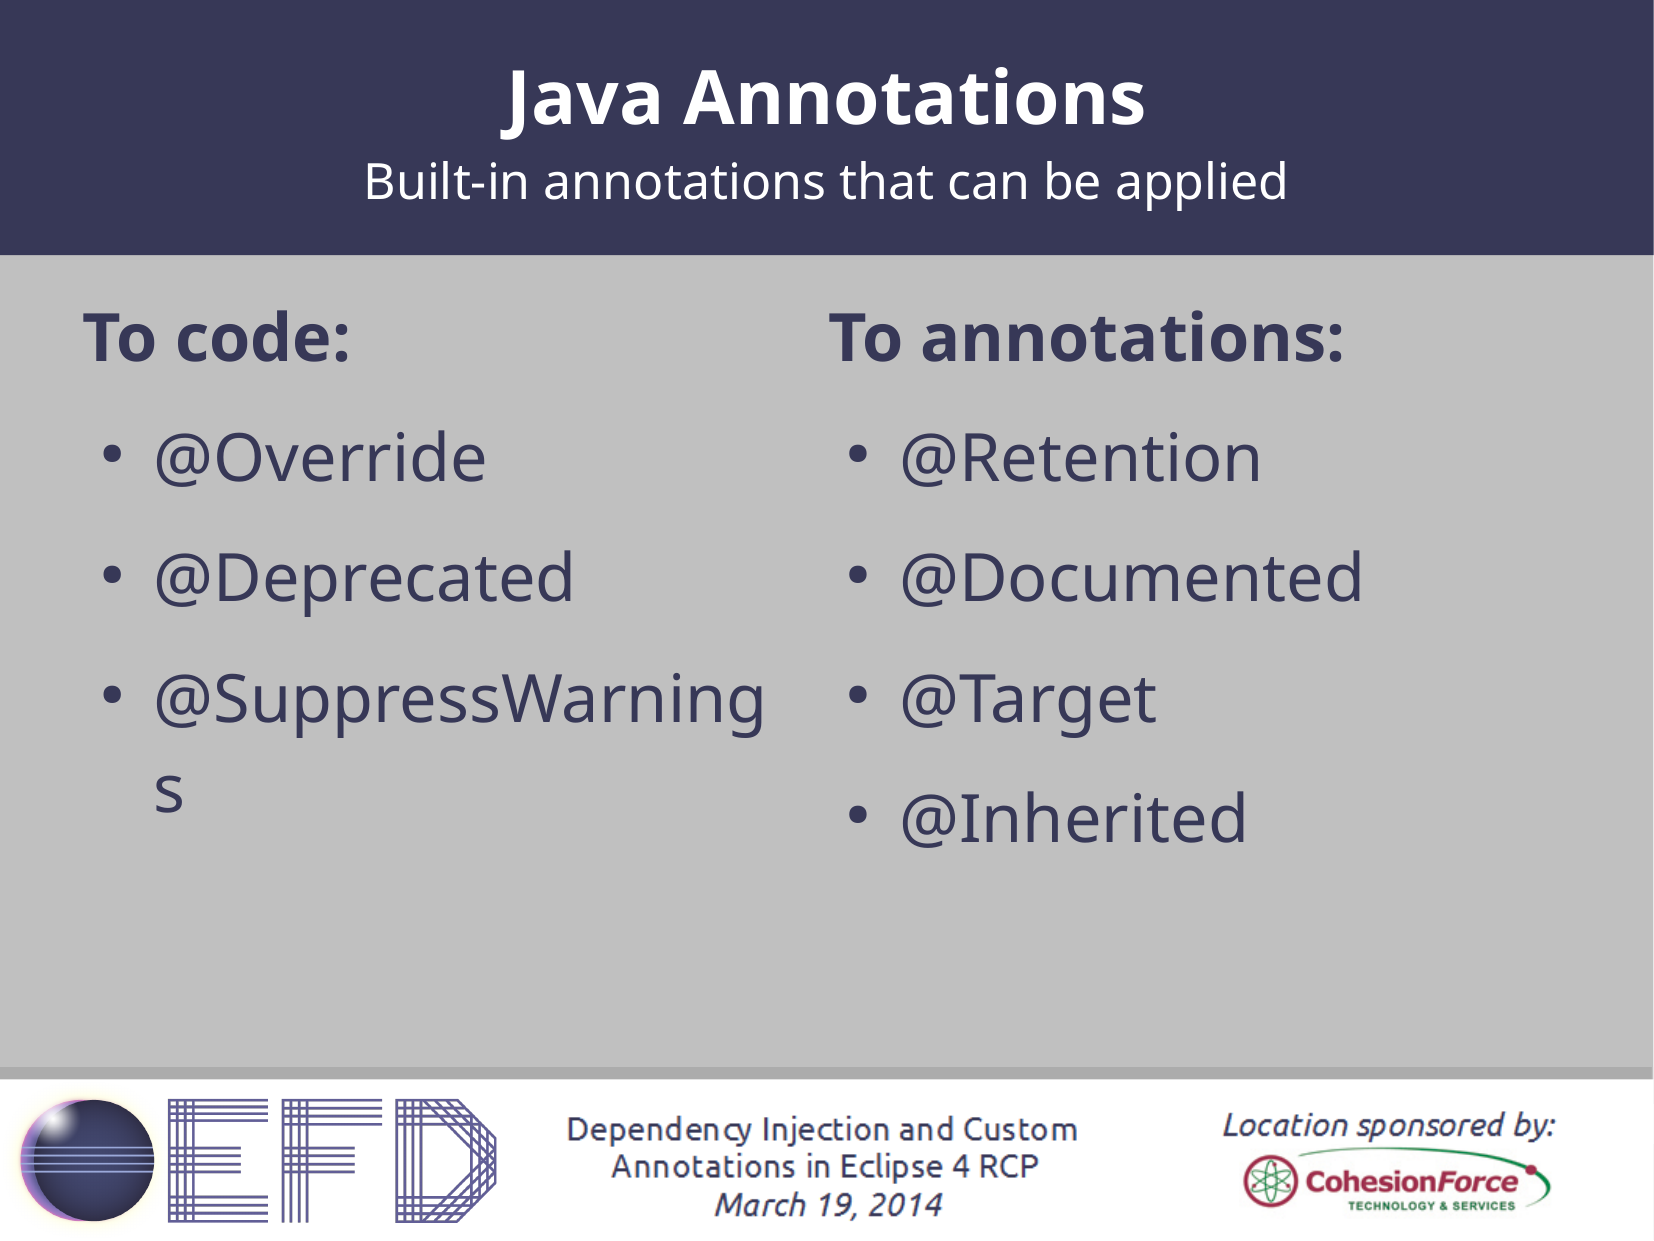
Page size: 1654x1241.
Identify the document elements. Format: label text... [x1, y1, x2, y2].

picture [1110, 1104, 1654, 1241]
title Java Annotations Built-in annotations that can be applied [82, 25, 1571, 233]
picture [0, 1079, 497, 1241]
list To annotations: @Retention @Documented @Target @Inherited [828, 290, 1539, 1109]
picture [549, 1082, 1105, 1241]
list To code: @Override @Deprecated @SuppressWarnings [82, 290, 793, 1109]
